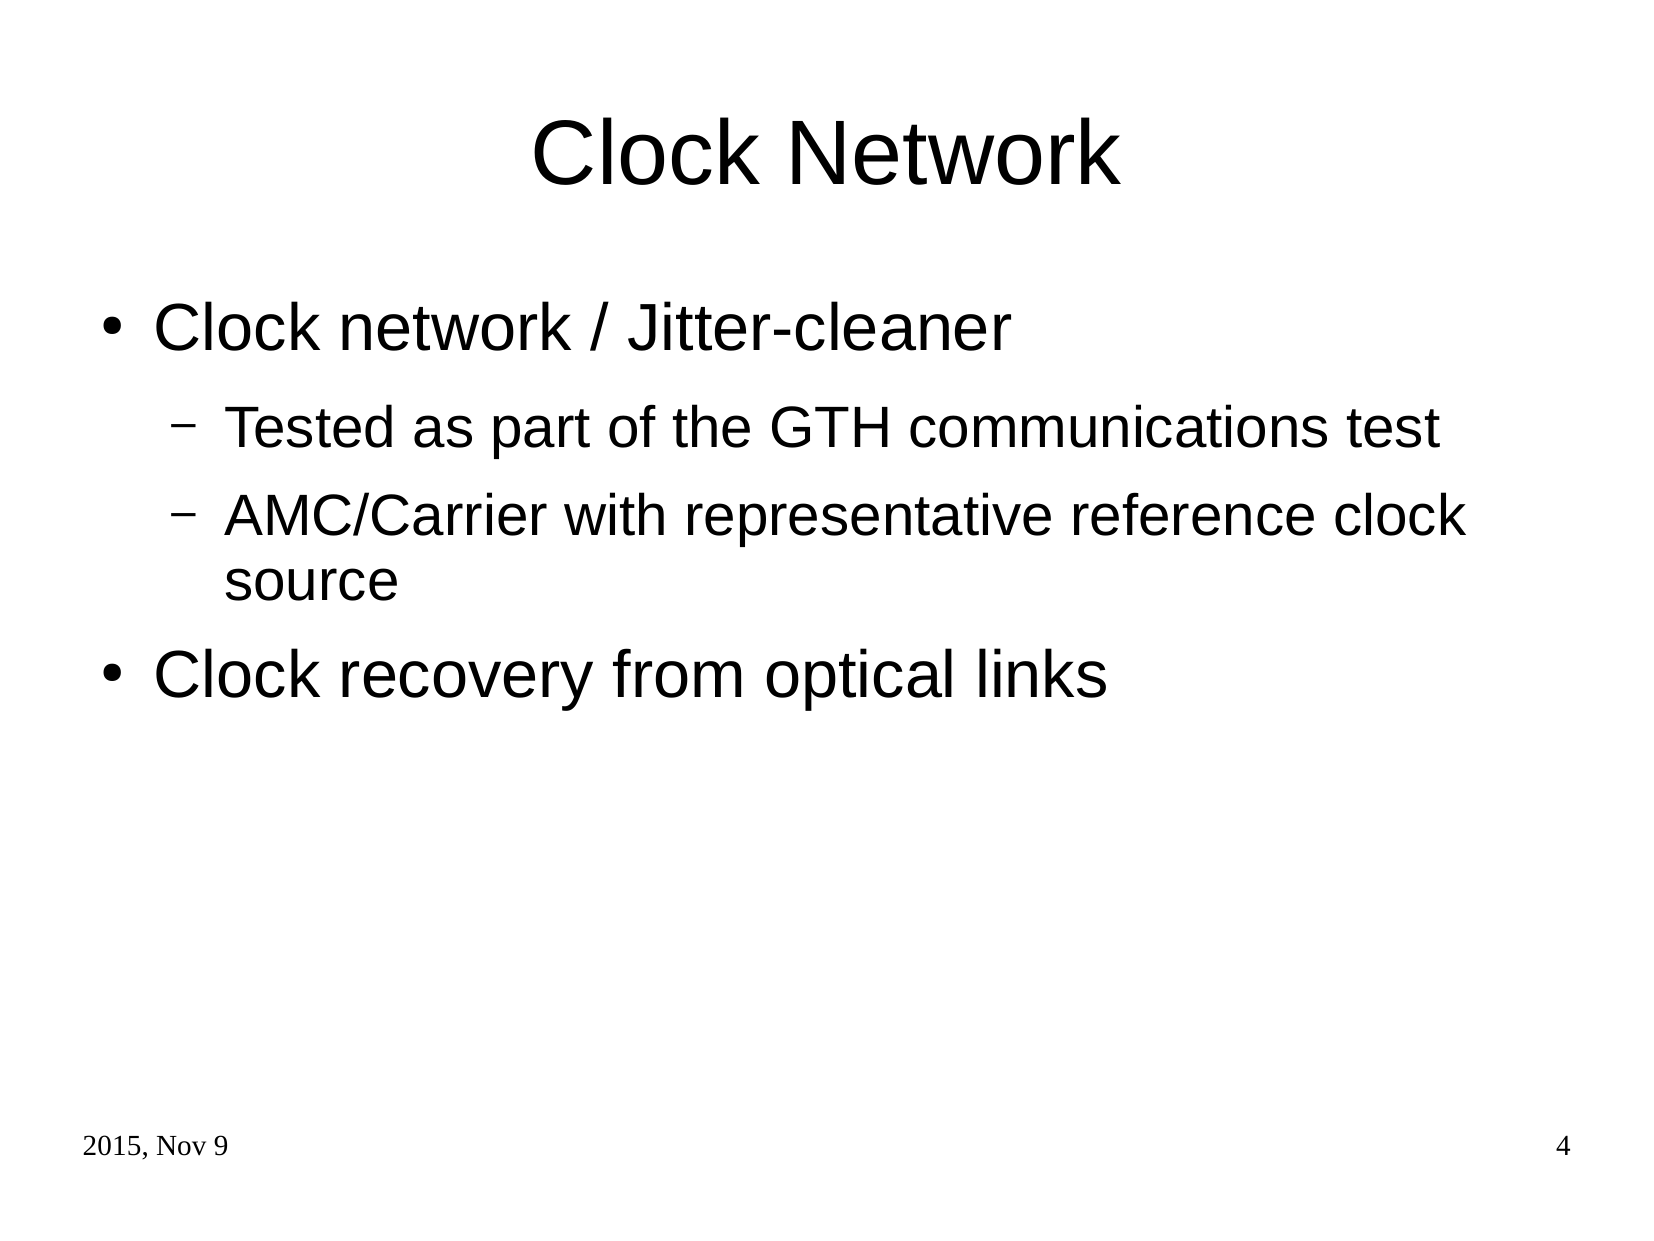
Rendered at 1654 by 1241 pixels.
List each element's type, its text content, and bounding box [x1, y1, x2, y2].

title Clock Network [82, 49, 1571, 257]
list Clock network / Jitter-cleaner Tested as part of the GTH communications test AMC/Carrier with representative reference clock source Clock recovery from optical links [82, 290, 1571, 1010]
